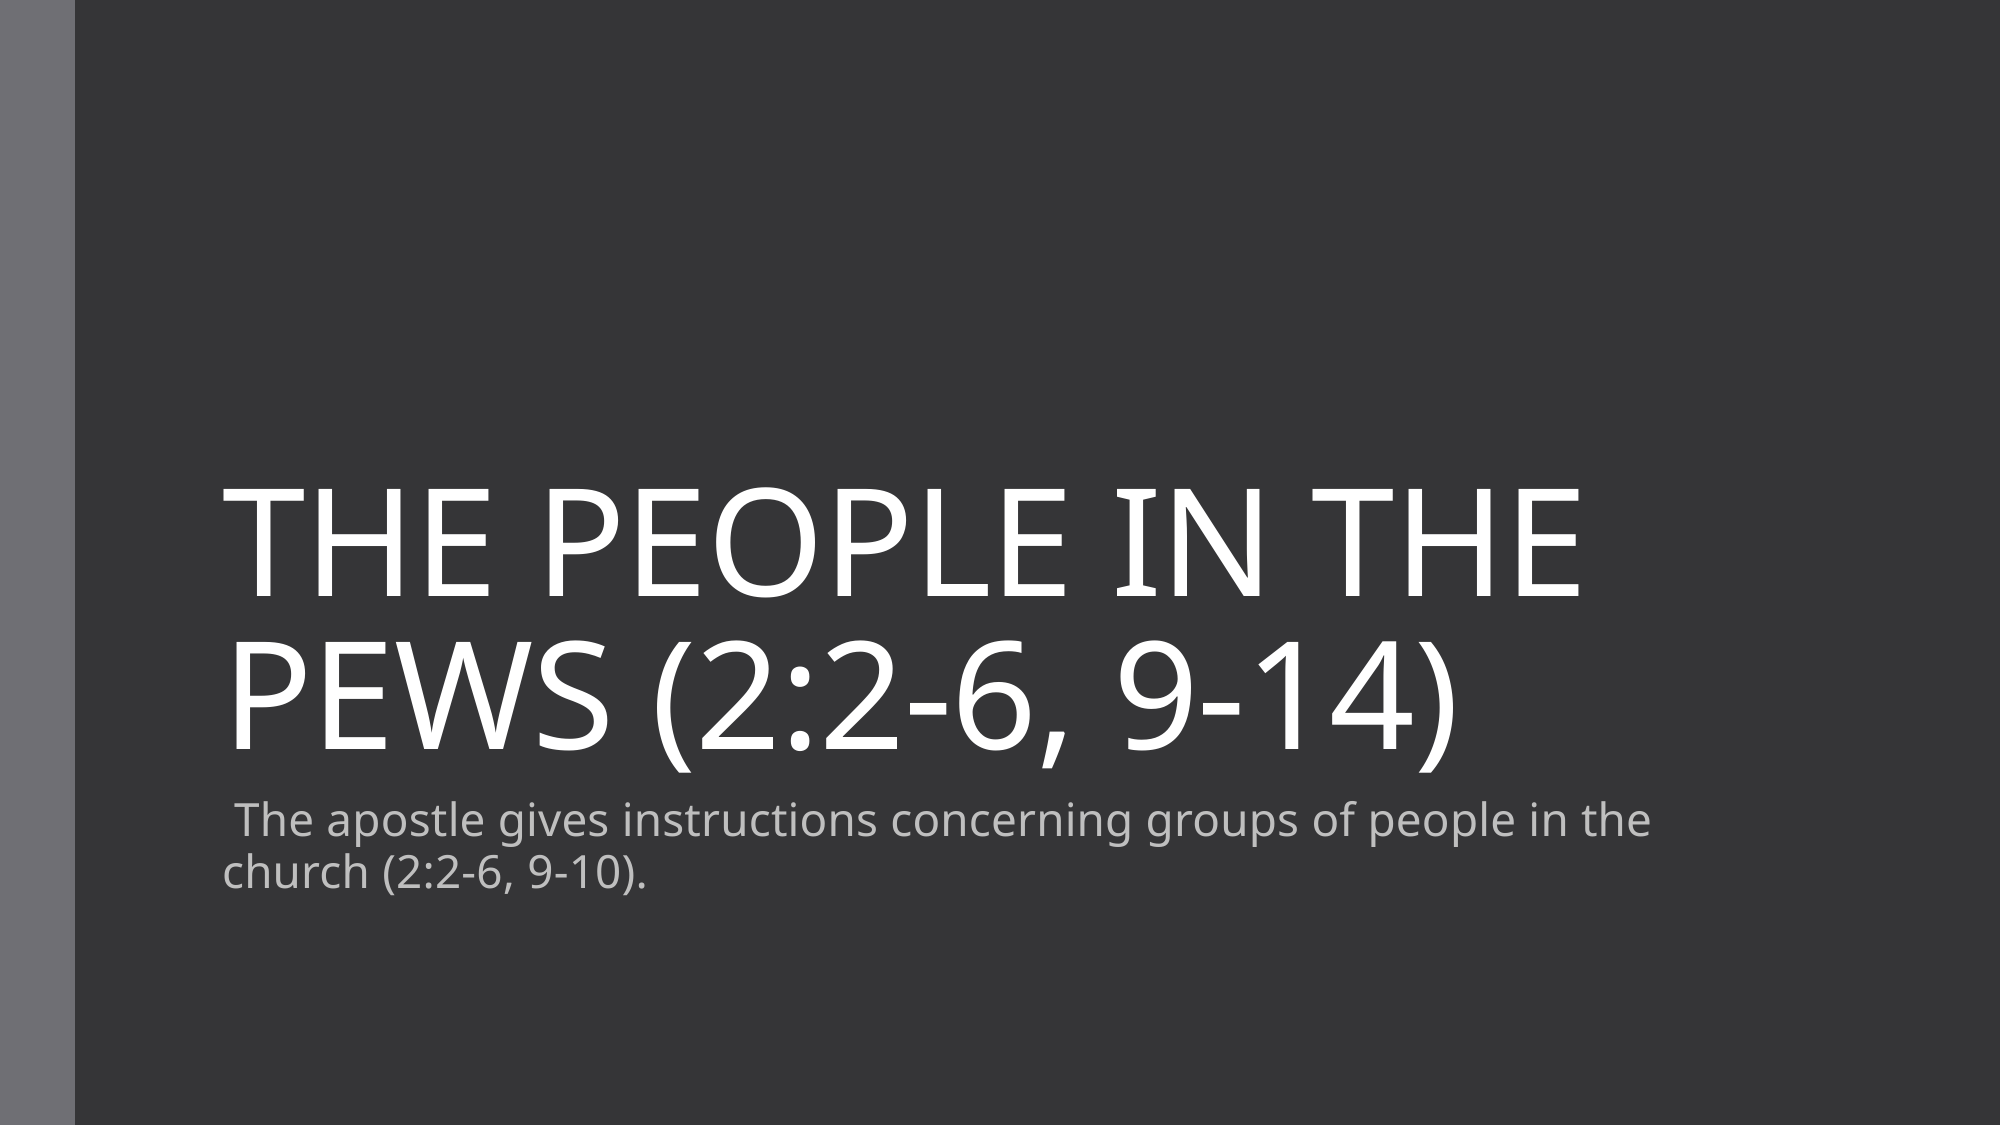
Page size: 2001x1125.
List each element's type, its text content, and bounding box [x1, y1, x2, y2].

title THE PEOPLE IN THE PEWS (2:2-6, 9-14) [206, 124, 1752, 787]
subtitle The apostle gives instructions concerning groups of people in the church (2:2-6, 9-10). [206, 787, 1752, 1066]
